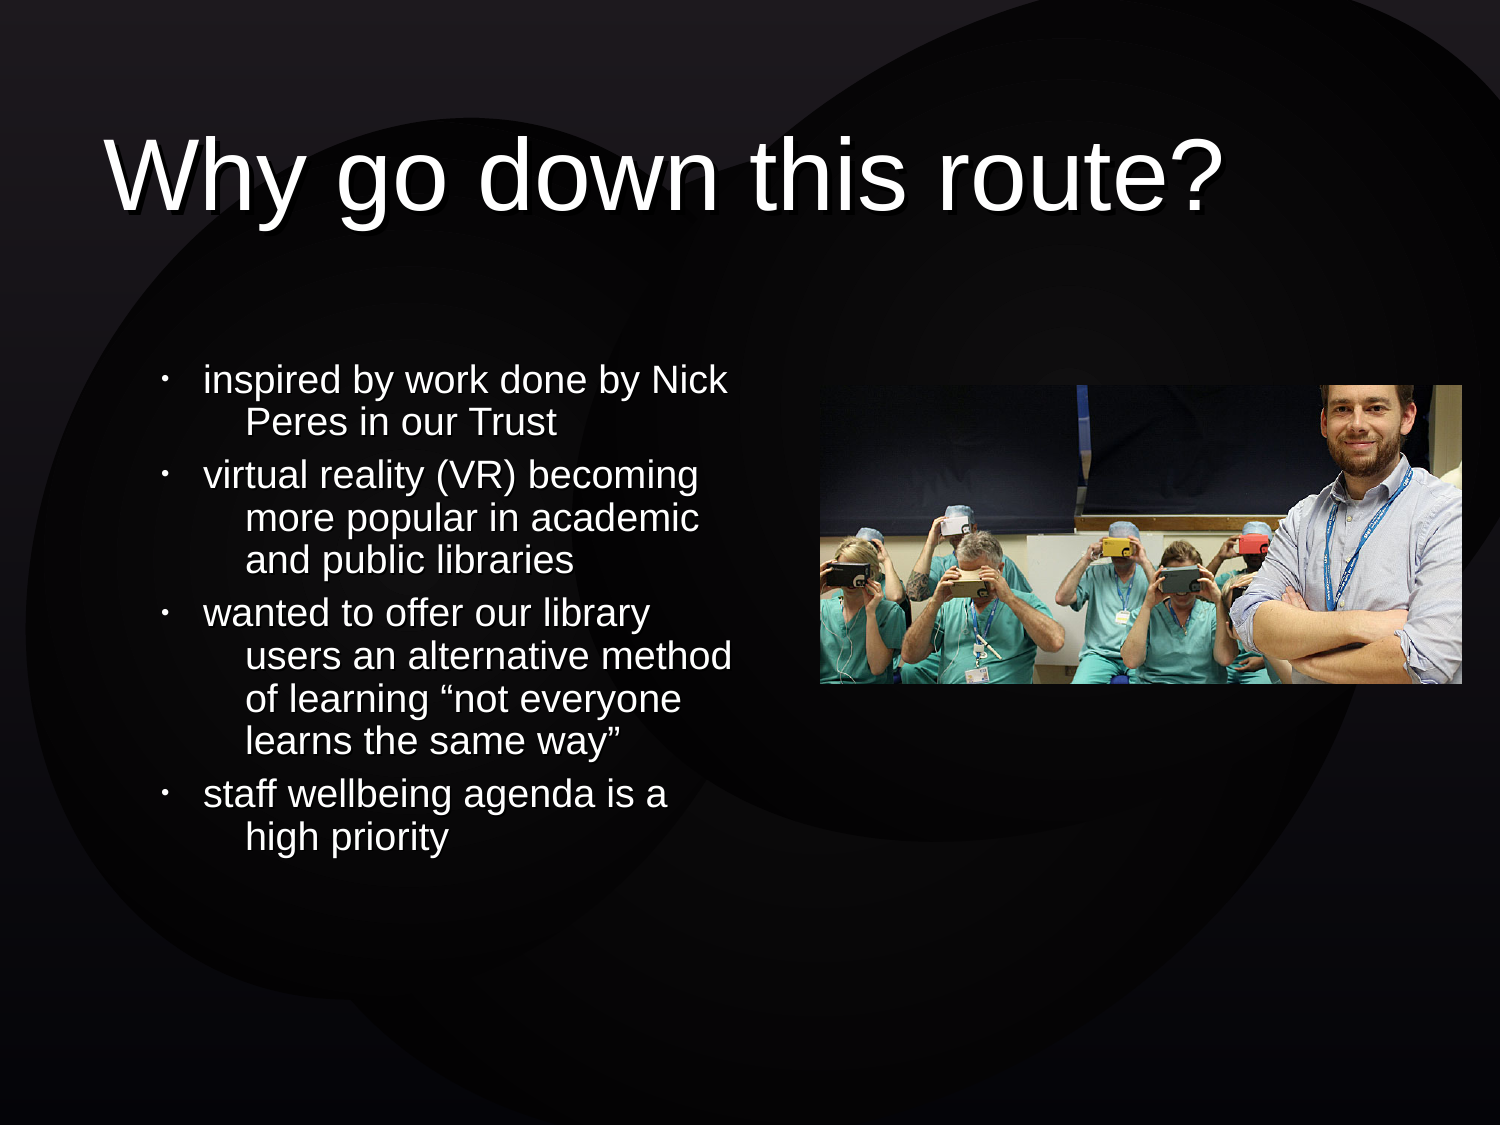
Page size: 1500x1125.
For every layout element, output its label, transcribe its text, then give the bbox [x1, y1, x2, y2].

list inspired by work done by Nick Peres in our Trust virtual reality (VR) becoming more popular in academic and public libraries wanted to offer our library users an alternative method of learning “not everyone learns the same way” staff wellbeing agenda is a high priority [140, 327, 751, 891]
picture [820, 385, 1462, 684]
title Why go down this route? [88, 88, 1327, 239]
